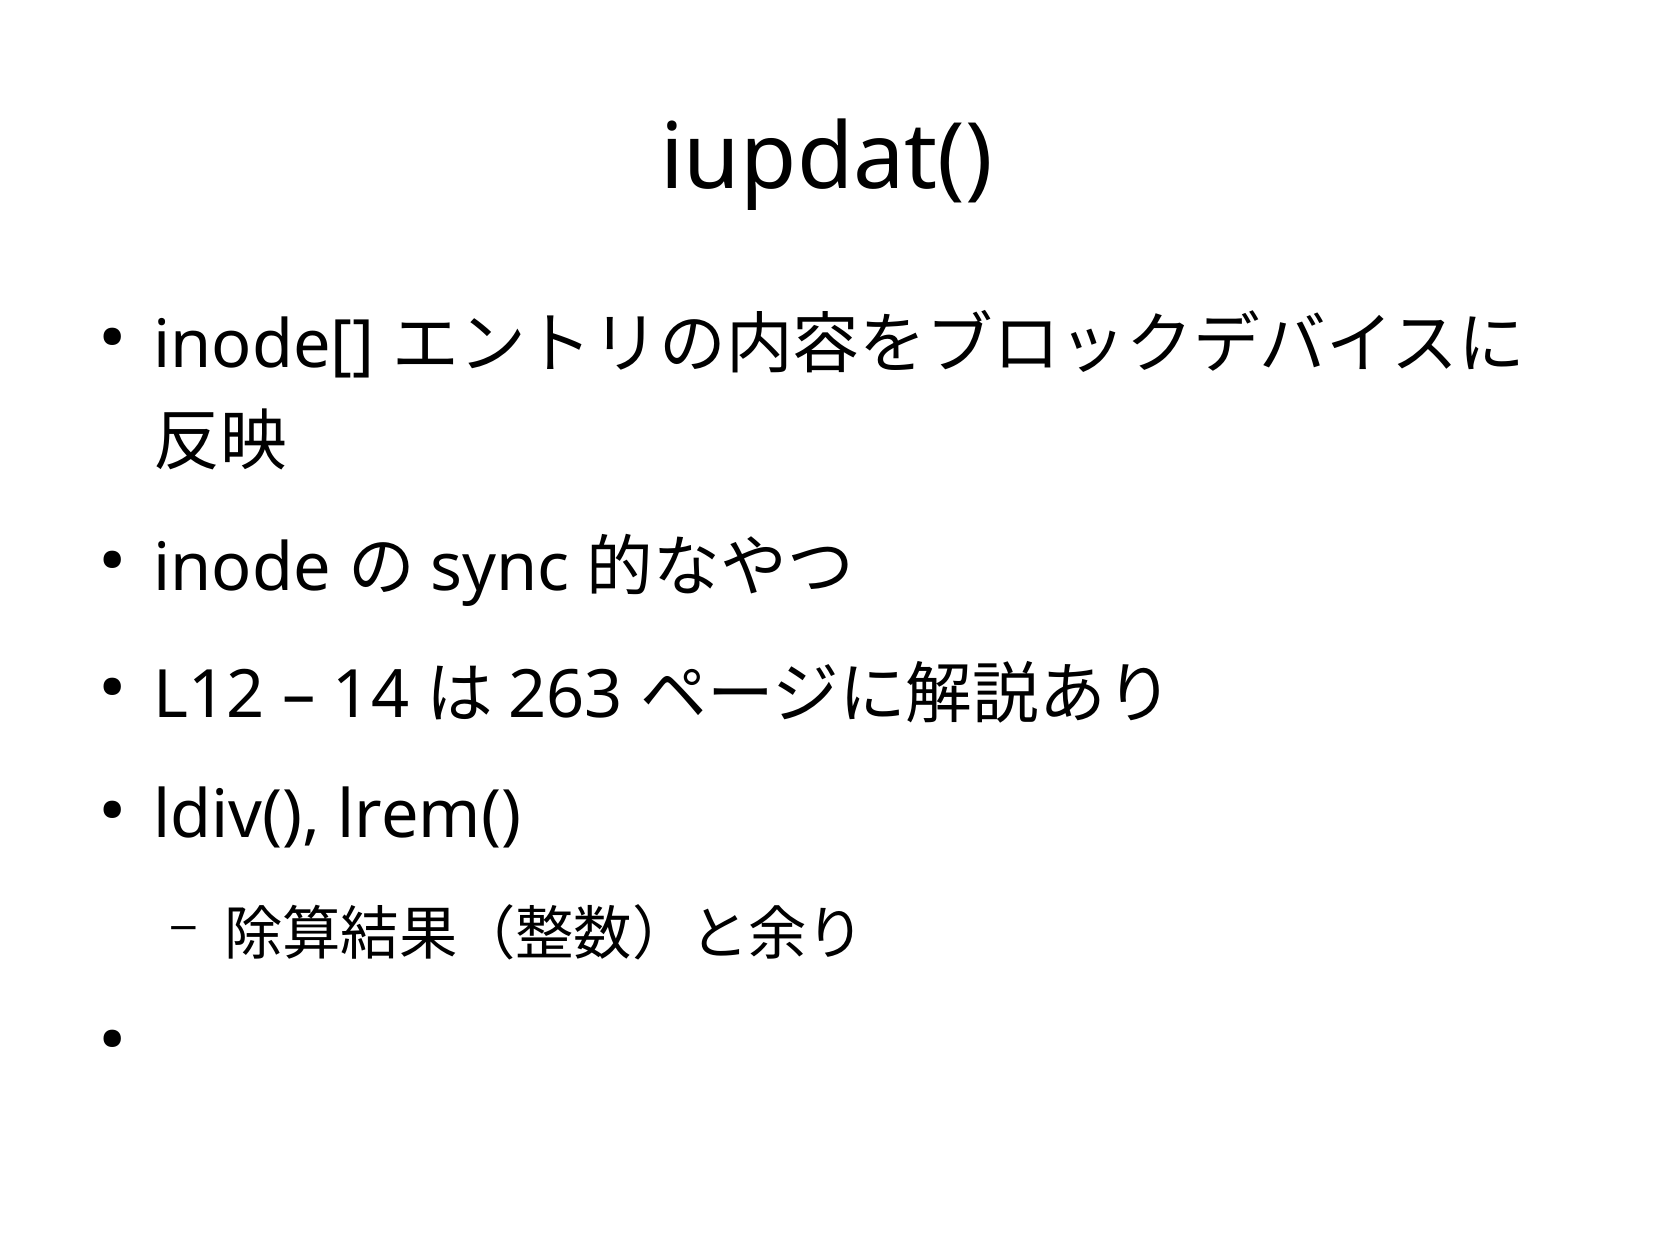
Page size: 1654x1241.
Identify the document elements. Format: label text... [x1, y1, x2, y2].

title iupdat() [82, 49, 1571, 257]
list inode[] エントリの内容をブロックデバイスに反映 inode の sync 的なやつ L12 – 14 は 263 ページに解説あり ldiv(), lrem() 除算結果（整数）と余り [82, 290, 1538, 1170]
